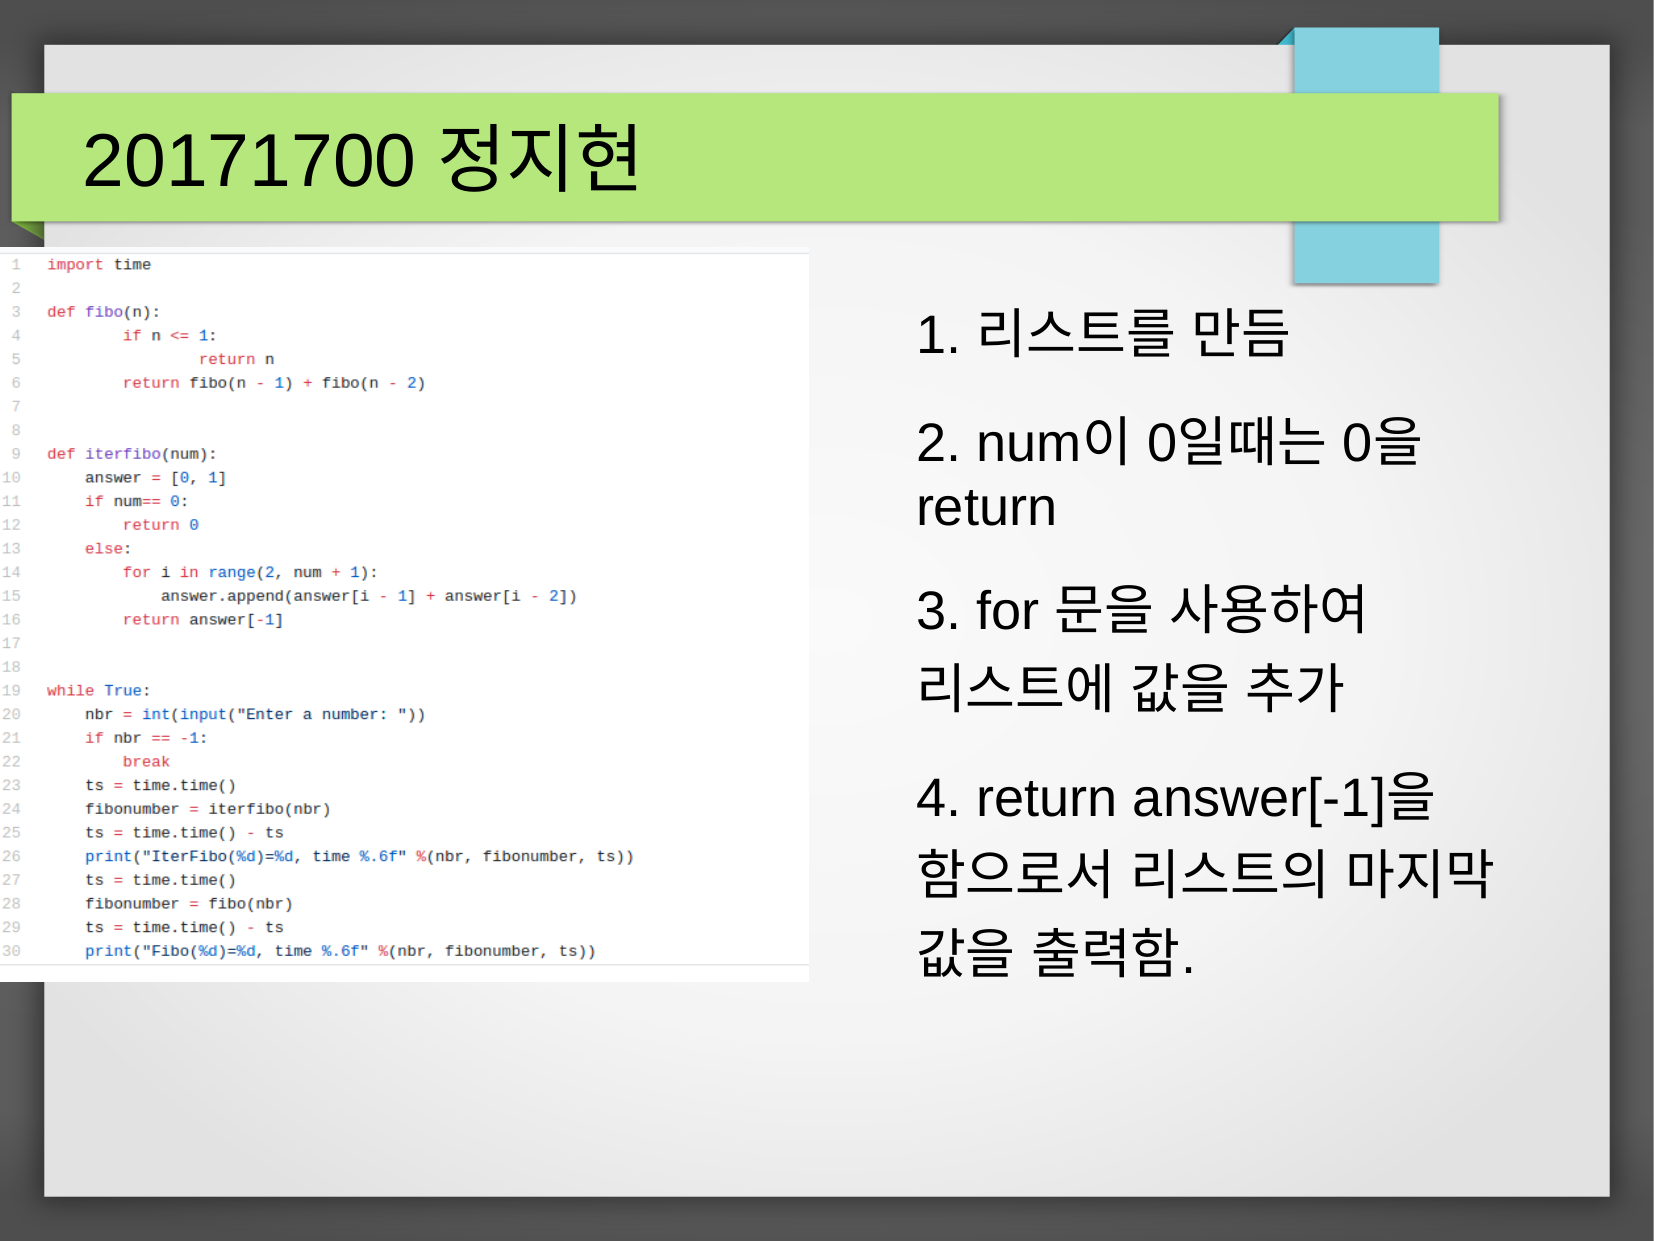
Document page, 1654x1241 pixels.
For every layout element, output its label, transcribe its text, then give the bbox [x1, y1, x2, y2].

title 20171700 정지현 [82, 94, 1264, 213]
picture [0, 0, 1654, 1241]
list 1. 리스트를 만듬 2. num이 0일때는 0을 return 3. for 문을 사용하여 리스트에 값을 추가 4. return answer[-1]을 함으로서 리스트의 마지막 값을 출력함. [845, 290, 1572, 1010]
